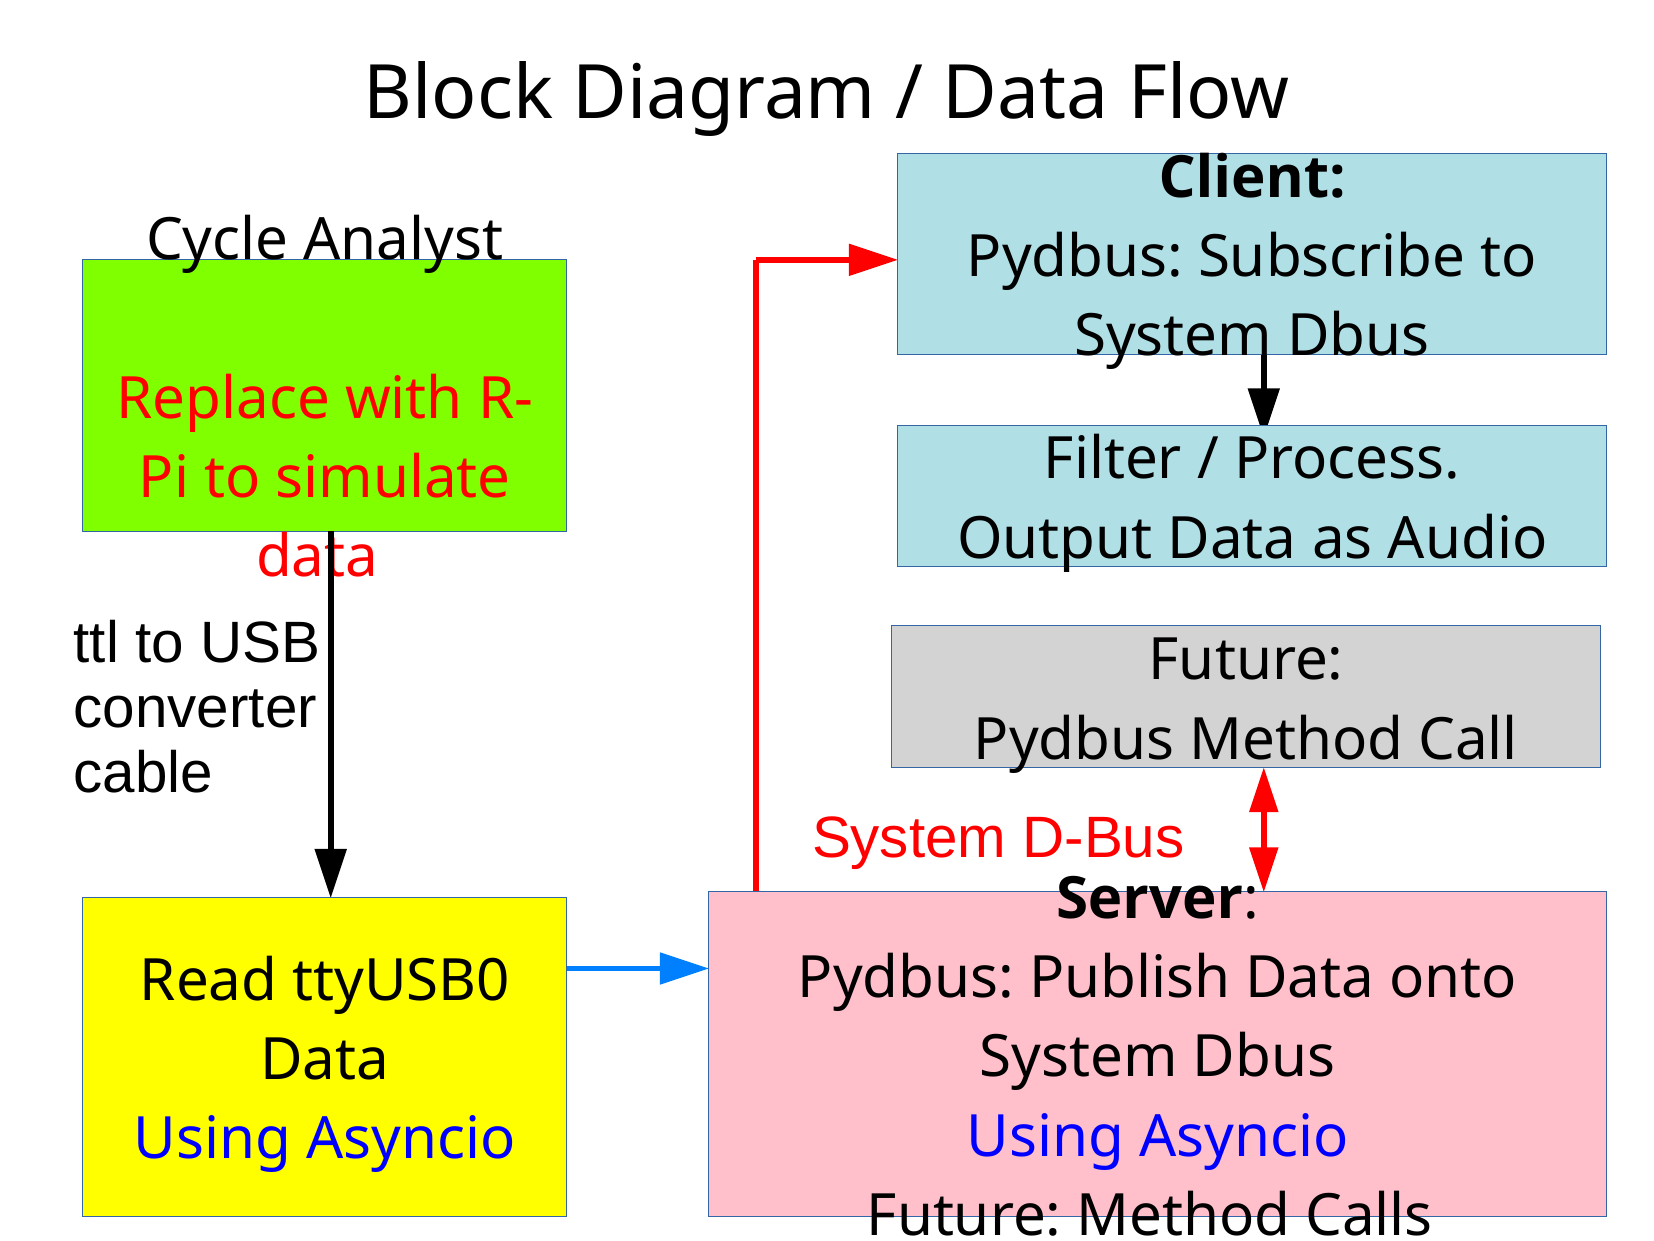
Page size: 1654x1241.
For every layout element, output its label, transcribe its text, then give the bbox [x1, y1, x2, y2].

text_box ttl to USB converter cable [59, 602, 461, 829]
text_box System D-Bus [797, 797, 1223, 877]
text_box Future: Pydbus Method Call [891, 625, 1601, 768]
text_box Filter / Process. Output Data as Audio [897, 425, 1607, 567]
text_box Read ttyUSB0 Data Using Asyncio [82, 897, 567, 1217]
text_box Client: Pydbus: Subscribe to System Dbus [897, 153, 1607, 355]
text_box Cycle Analyst Replace with R-Pi to simulate data [82, 259, 567, 532]
title Block Diagram / Data Flow [82, 49, 1571, 130]
text_box Server: Pydbus: Publish Data onto System Dbus Using Asyncio Future: Method Calls [708, 891, 1607, 1217]
